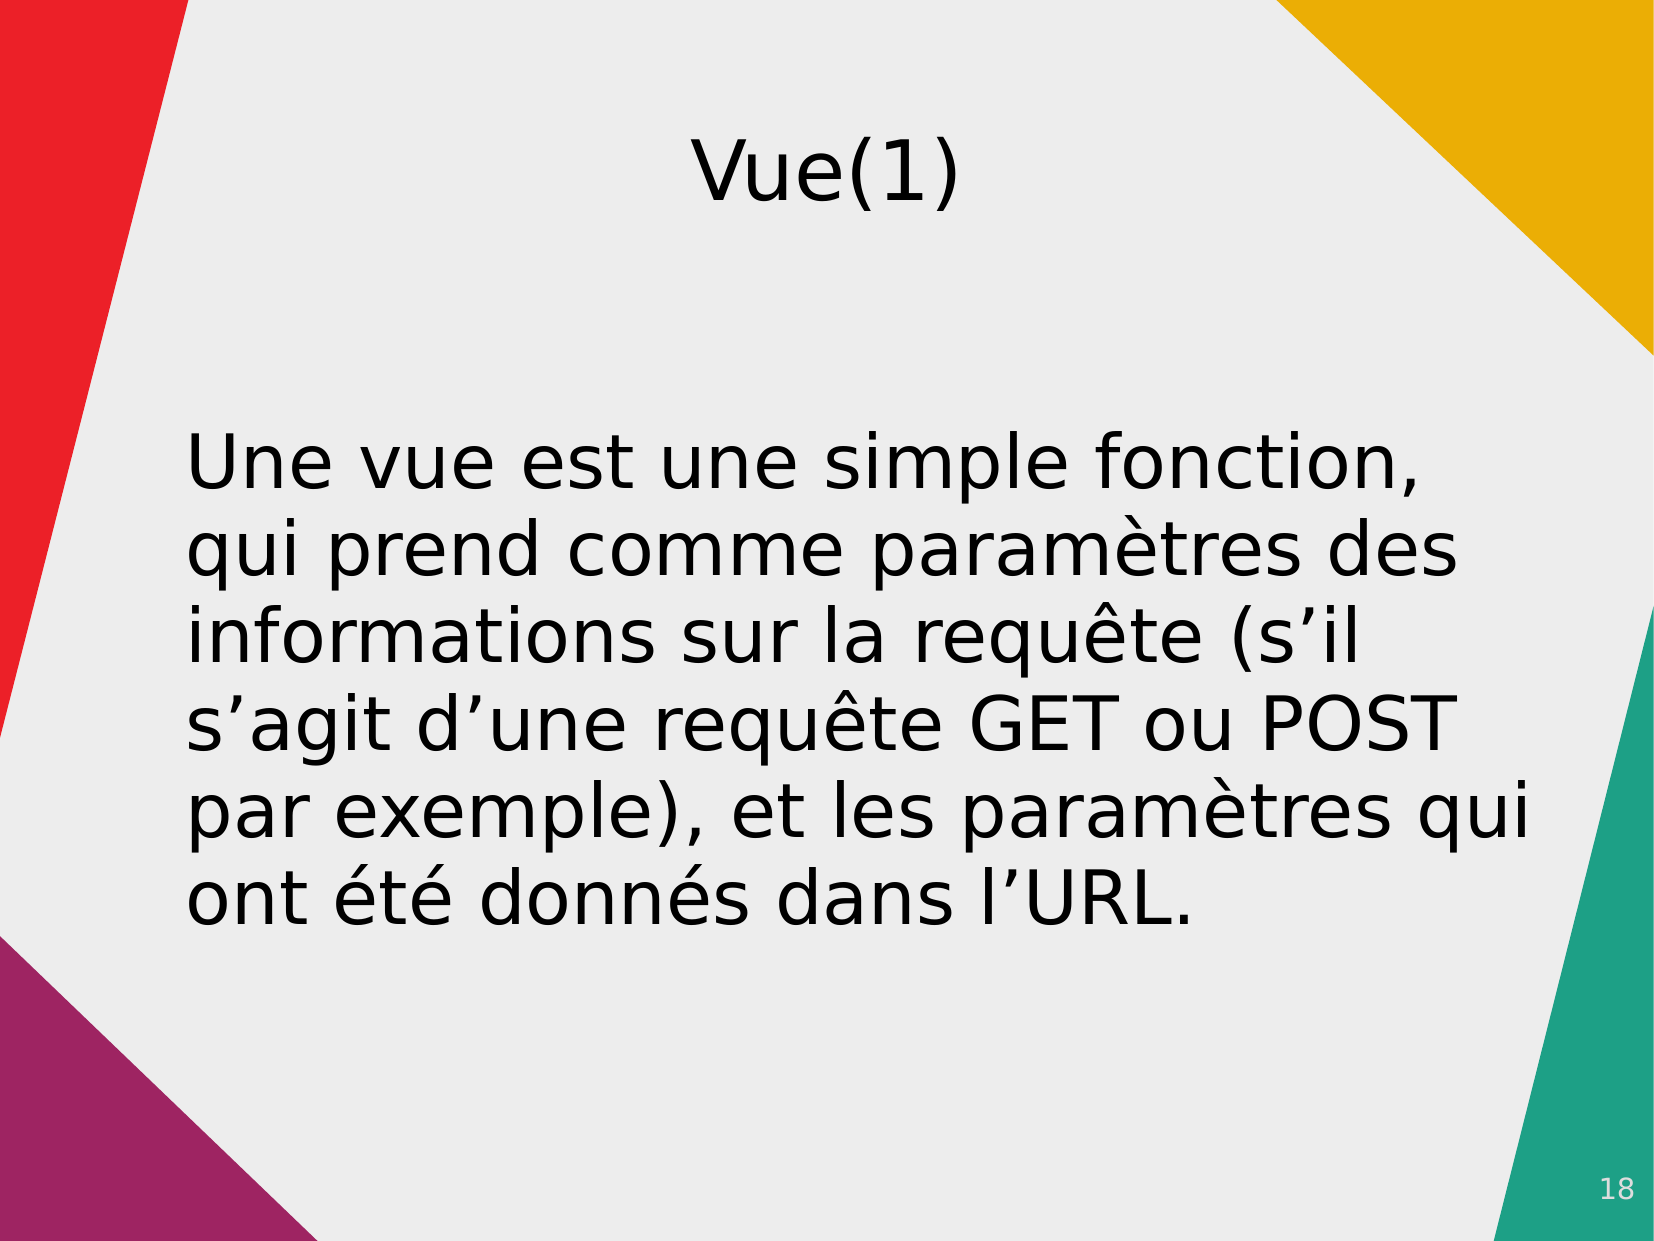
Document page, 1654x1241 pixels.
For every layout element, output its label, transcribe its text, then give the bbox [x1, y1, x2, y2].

list Une vue est une simple fonction, qui prend comme paramètres des informations sur la requête (s’il s’agit d’une requête GET ou POST par exemple), et les paramètres qui ont été donnés dans l’URL. [114, 302, 1539, 1033]
title Vue(1) [114, 73, 1539, 271]
